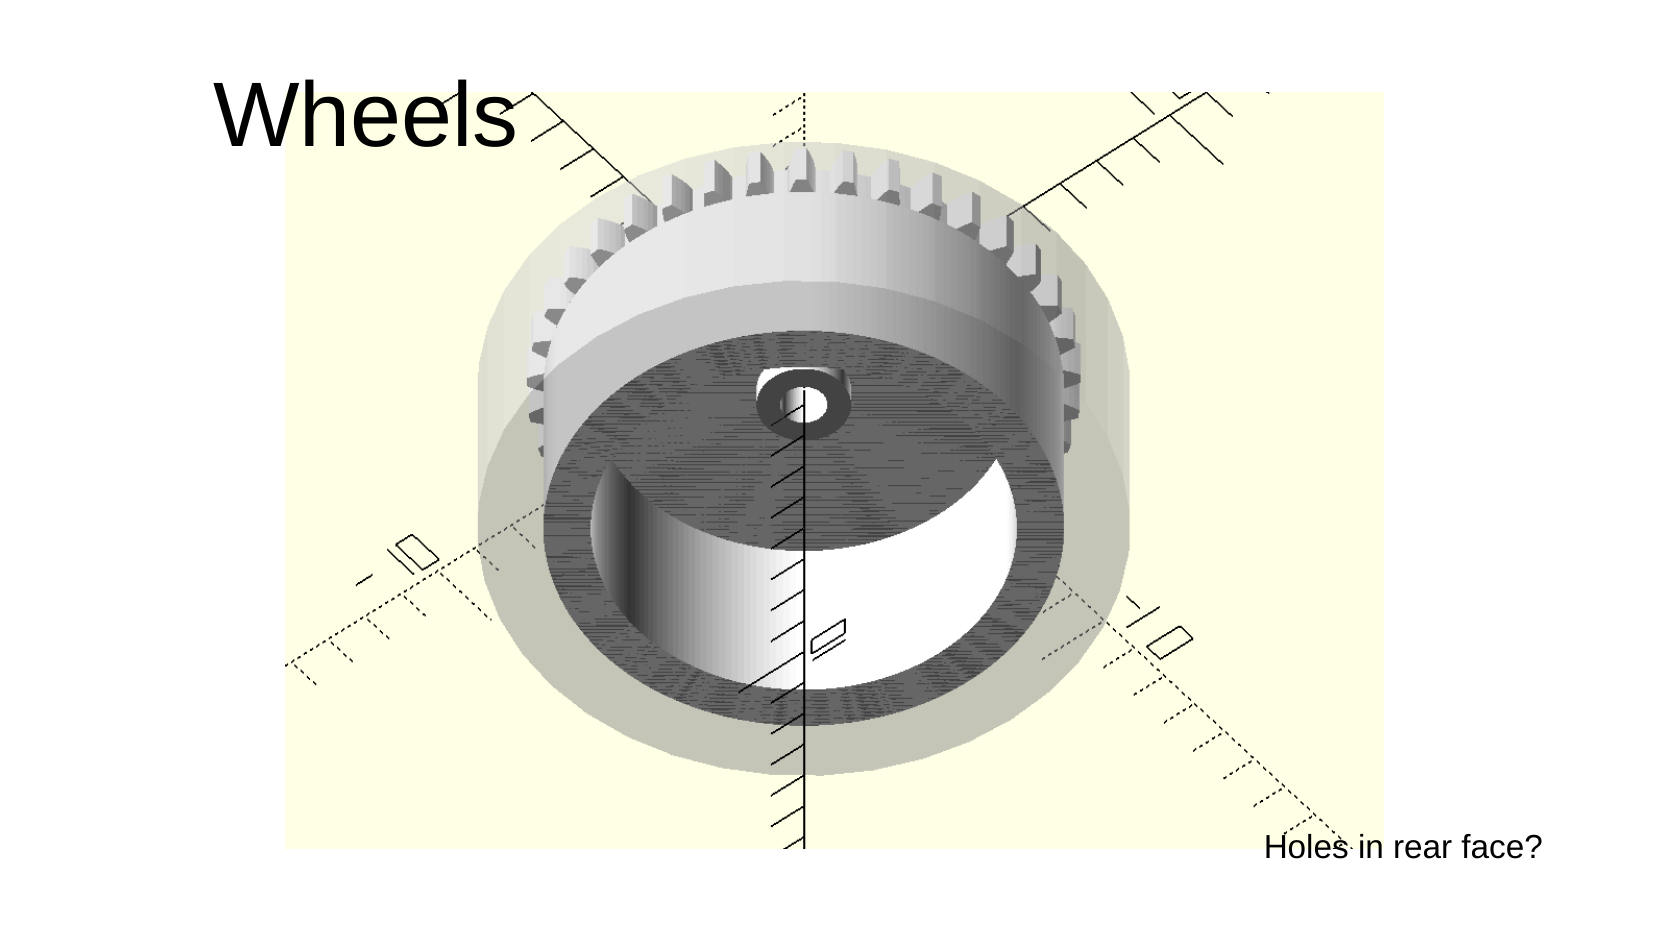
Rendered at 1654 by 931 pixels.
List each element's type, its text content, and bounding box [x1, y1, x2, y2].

title Wheels [82, 37, 650, 193]
list Holes in rear face? [1263, 738, 1595, 886]
picture [285, 92, 1384, 849]
